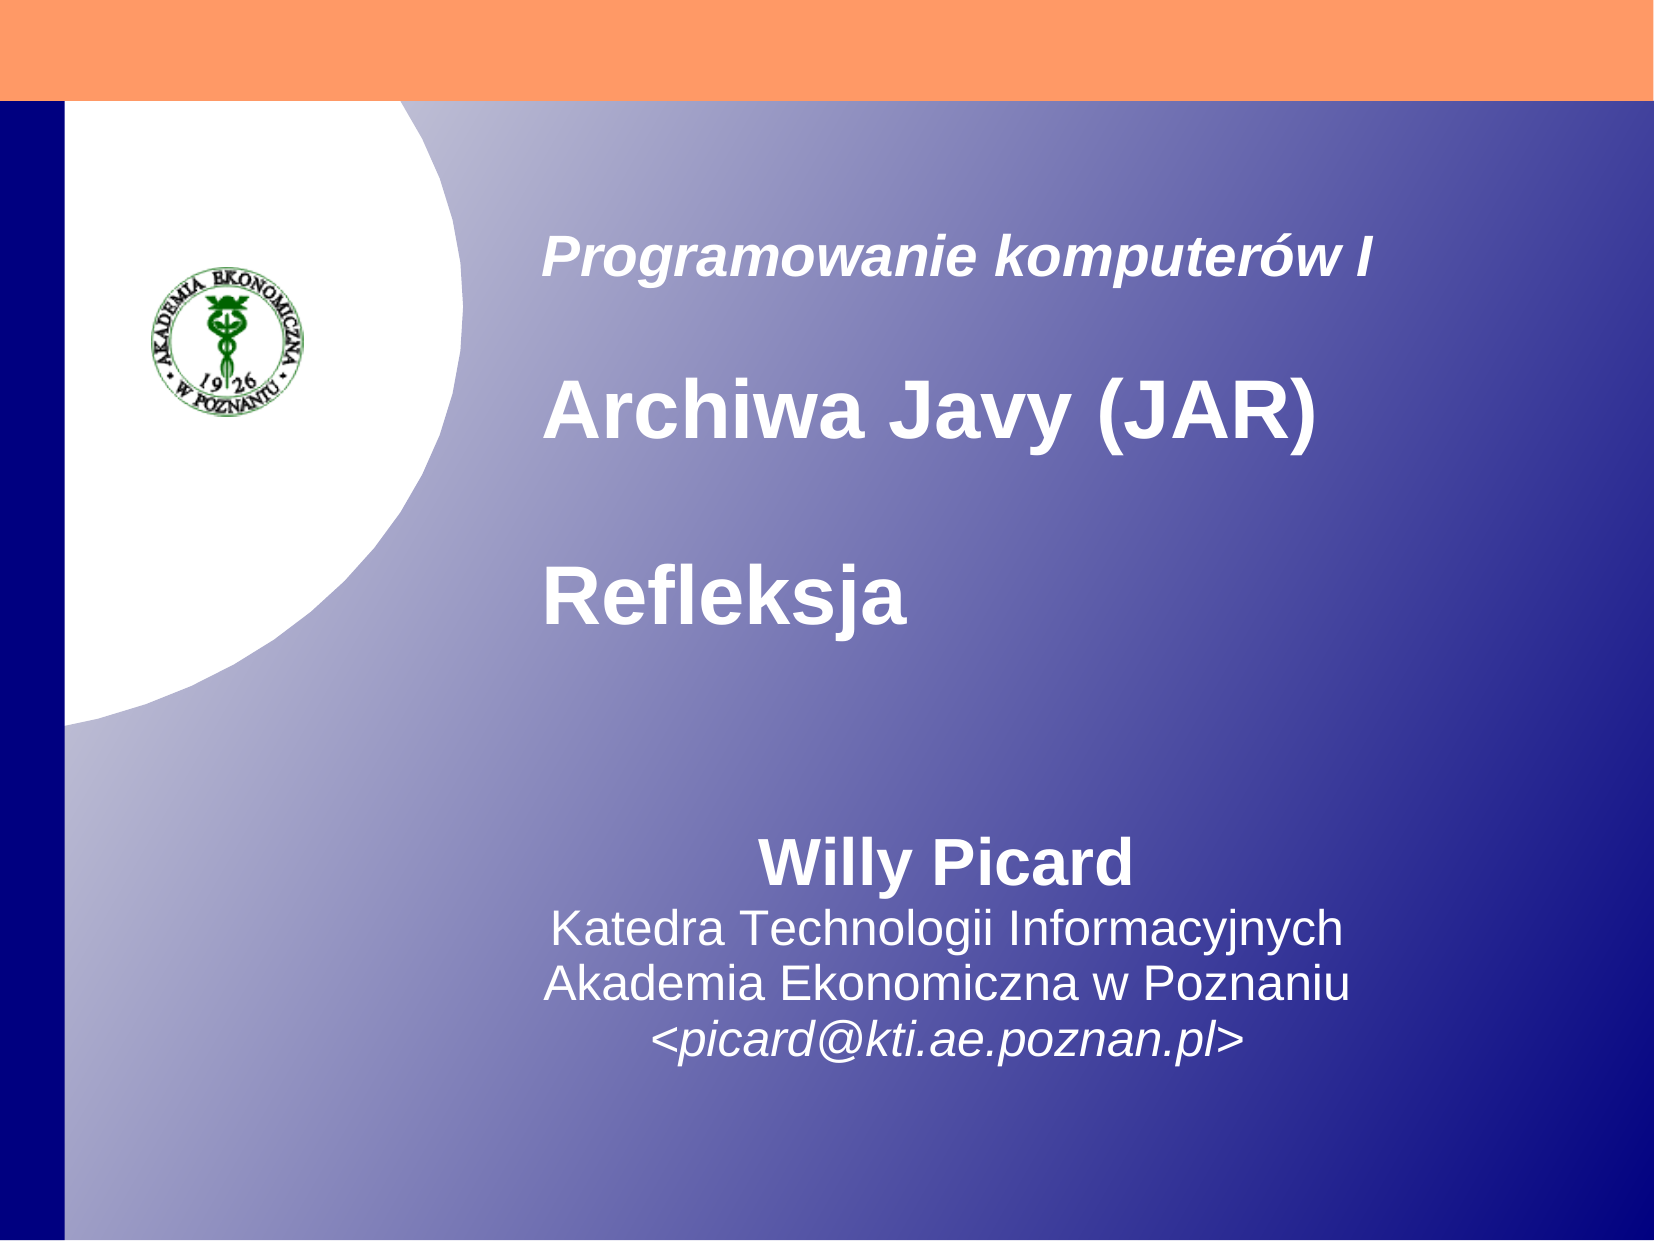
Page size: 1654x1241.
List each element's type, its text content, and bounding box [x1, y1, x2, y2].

title Programowanie komputerów I Archiwa Javy (JAR) Refleksja [541, 223, 1588, 653]
picture [151, 267, 304, 417]
